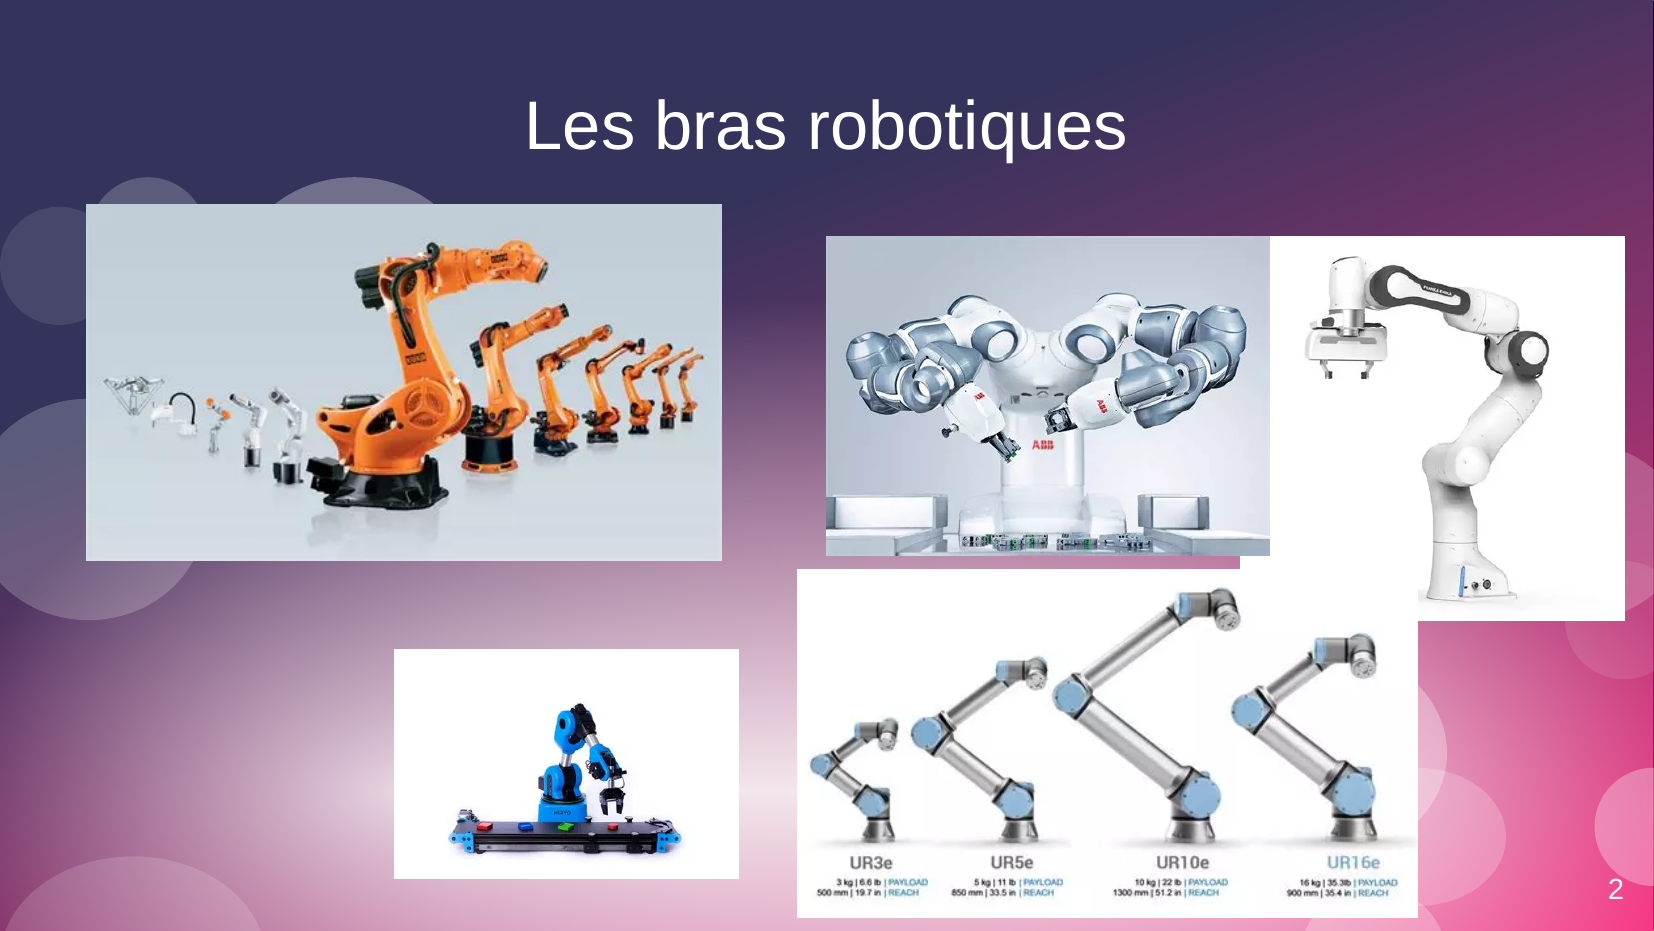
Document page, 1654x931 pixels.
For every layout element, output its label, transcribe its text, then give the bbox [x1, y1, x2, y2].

title Les bras robotiques [88, 44, 1565, 207]
picture [86, 204, 722, 562]
picture [797, 236, 1625, 918]
picture [394, 649, 739, 879]
